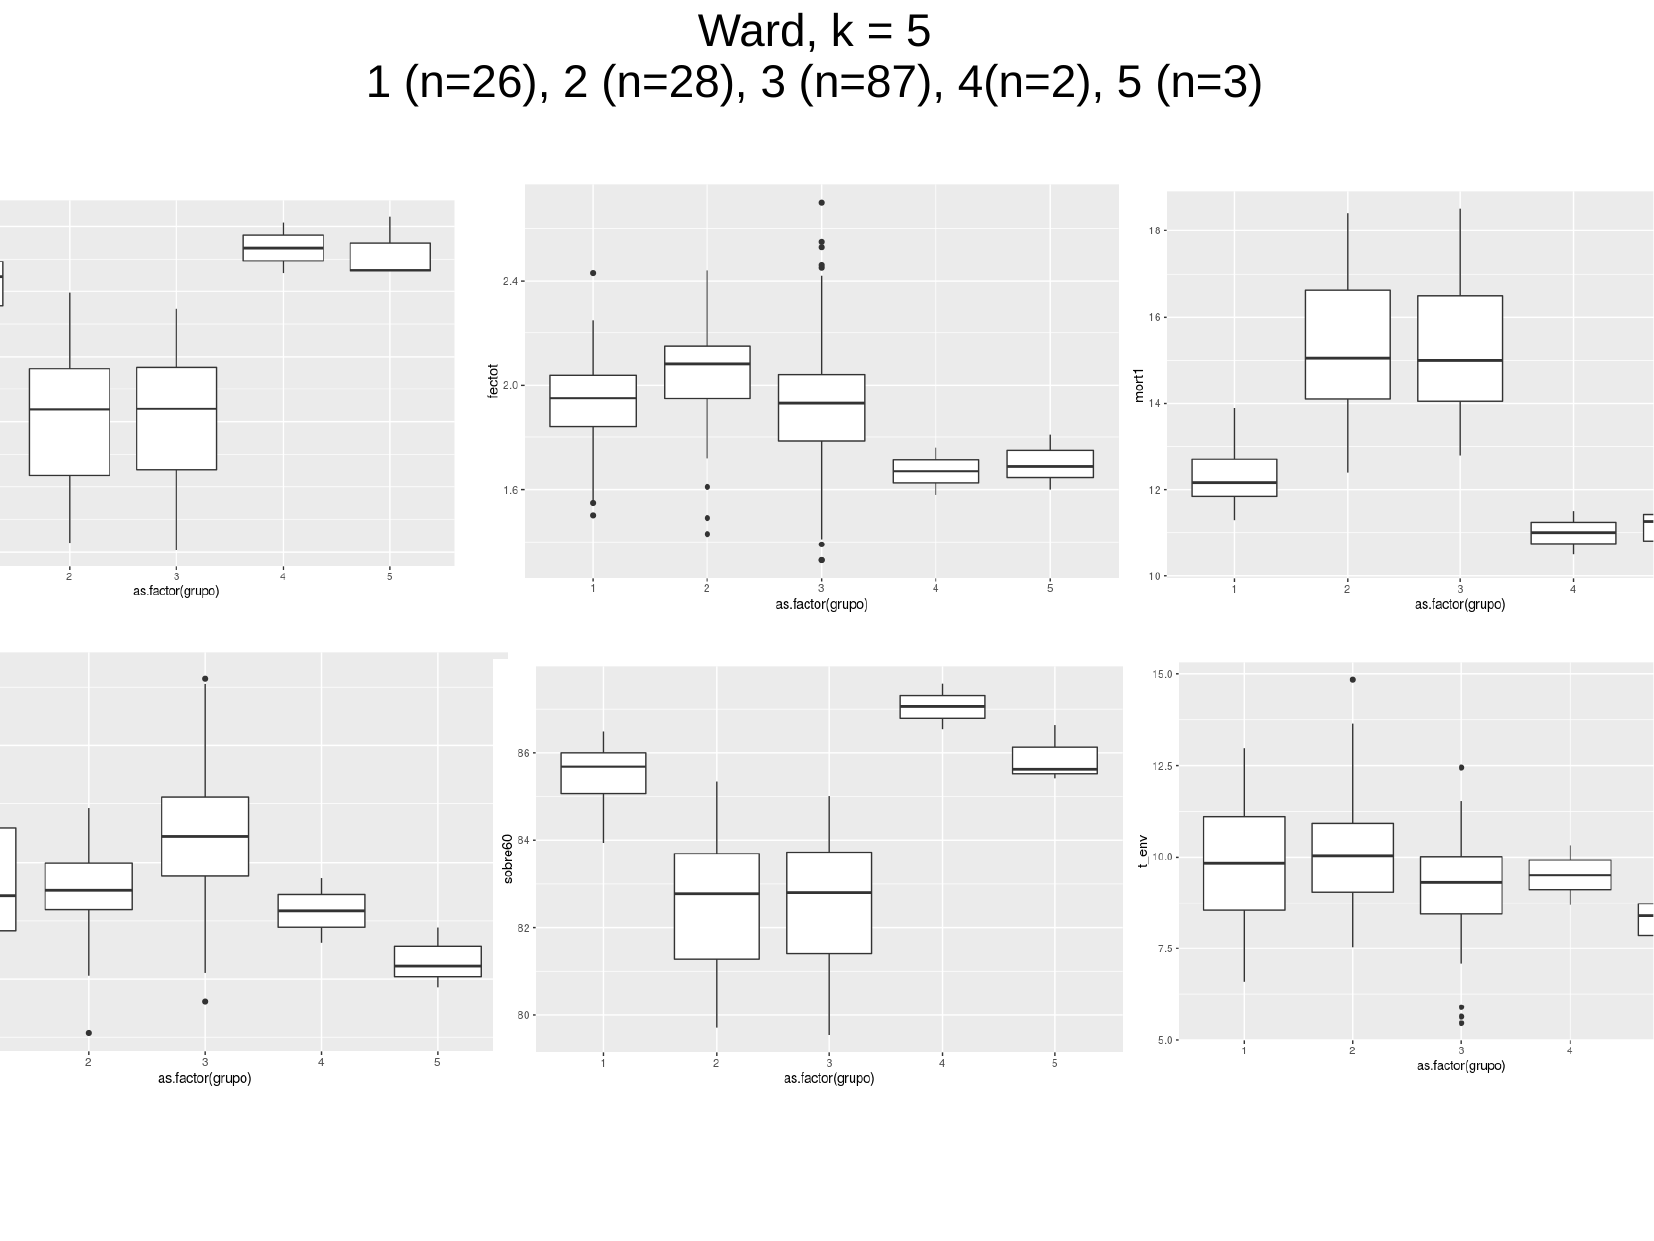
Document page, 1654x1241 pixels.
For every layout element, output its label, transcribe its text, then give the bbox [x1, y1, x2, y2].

picture [478, 177, 1654, 618]
picture [0, 193, 460, 604]
picture [0, 645, 1654, 1092]
title Ward, k = 5 1 (n=26), 2 (n=28), 3 (n=87), 4(n=2), 5 (n=3) [70, 0, 1559, 160]
